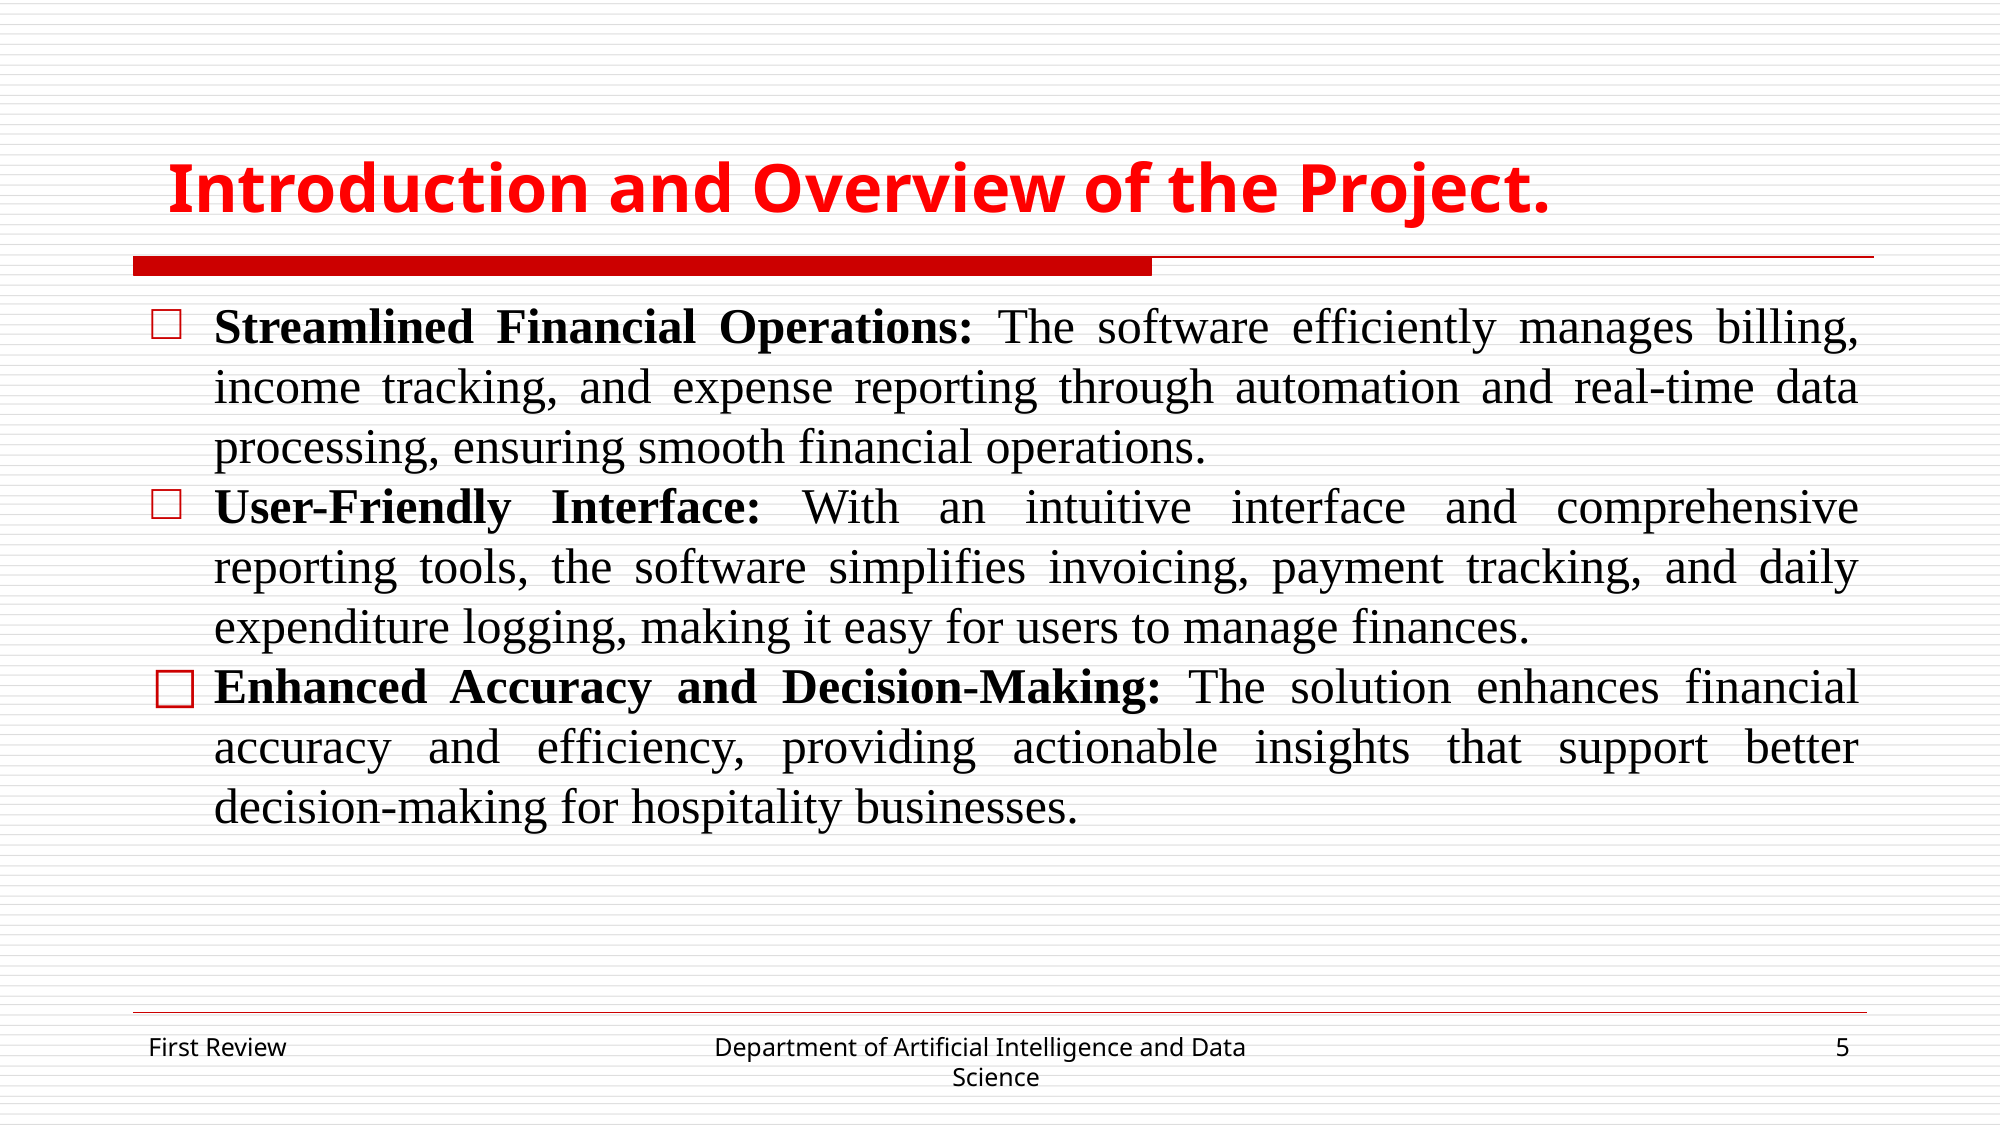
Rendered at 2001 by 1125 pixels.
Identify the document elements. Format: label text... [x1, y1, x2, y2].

slide_number First Review [146, 1029, 304, 1125]
picture [0, 0, 2000, 1125]
title Introduction and Overview of the Project. [138, 144, 1862, 335]
footer Department of Artificial Intelligence and Data Science [701, 1029, 1288, 1125]
slide_number <number> [1813, 1029, 1861, 1125]
text_box Streamlined Financial Operations: The software efficiently manages billing, income tracking, and expense reporting through automation and real-time data processing, ensuring smooth financial operations. User-Friendly Interface: With an intuitive interface and comprehensive reporting tools, the software simplifies invoicing, payment tracking, and daily expenditure logging, making it easy for users to manage finances. Enhanced Accuracy and Decision-Making: The solution enhances financial accuracy and efficiency, providing actionable insights that support better decision-making for hospitality businesses. [149, 291, 1862, 834]
